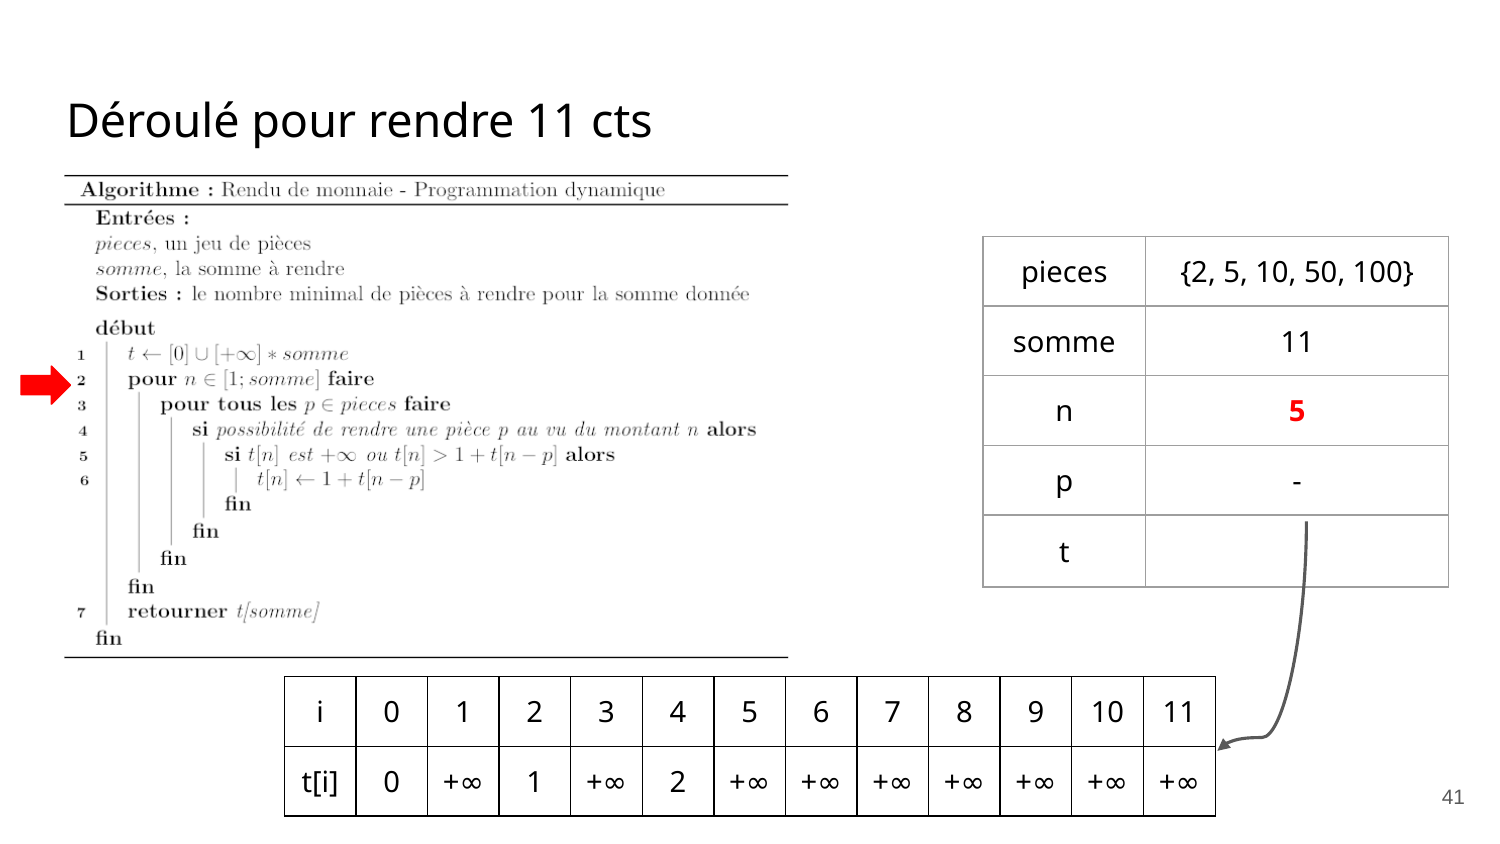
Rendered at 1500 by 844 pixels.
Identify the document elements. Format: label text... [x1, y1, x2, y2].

table_cell - [1146, 446, 1448, 514]
table_cell +∞ [929, 747, 999, 815]
table_cell +∞ [1001, 747, 1071, 815]
table_cell somme [984, 307, 1145, 375]
table_cell n [984, 376, 1145, 445]
table_cell 0 [357, 747, 427, 815]
text_box [21, 366, 71, 405]
table_header i [285, 677, 355, 746]
table_header 6 [786, 677, 856, 746]
table_cell 11 [1146, 307, 1448, 375]
table_header 3 [571, 677, 642, 746]
table_header 1 [428, 677, 498, 746]
table_header 2 [500, 677, 570, 746]
table_cell [1146, 516, 1448, 586]
table_header pieces [984, 237, 1145, 305]
table_header 5 [715, 677, 785, 746]
table_cell +∞ [428, 747, 498, 815]
table_header {2, 5, 10, 50, 100} [1146, 237, 1448, 305]
table_cell t[i] [285, 747, 355, 815]
table_header 11 [1144, 677, 1215, 746]
table_header 7 [858, 677, 928, 746]
slide_number <numéro> [1389, 764, 1480, 830]
table_cell +∞ [1072, 747, 1143, 815]
table_cell 5 [1146, 376, 1448, 445]
table_cell 1 [500, 747, 570, 815]
table_cell t [984, 516, 1145, 586]
table_cell p [984, 446, 1145, 514]
table_header 4 [643, 677, 713, 746]
table_header 8 [929, 677, 999, 746]
table_cell 2 [643, 747, 713, 815]
table_header 10 [1072, 677, 1143, 746]
table_cell +∞ [858, 747, 928, 815]
table_cell +∞ [1144, 747, 1215, 815]
table_header 0 [357, 677, 427, 746]
table_cell +∞ [786, 747, 856, 815]
table_cell +∞ [715, 747, 785, 815]
title Déroulé pour rendre 11 cts [51, 72, 1449, 167]
table_header 9 [1001, 677, 1071, 746]
picture [63, 173, 789, 660]
table_cell +∞ [571, 747, 642, 815]
